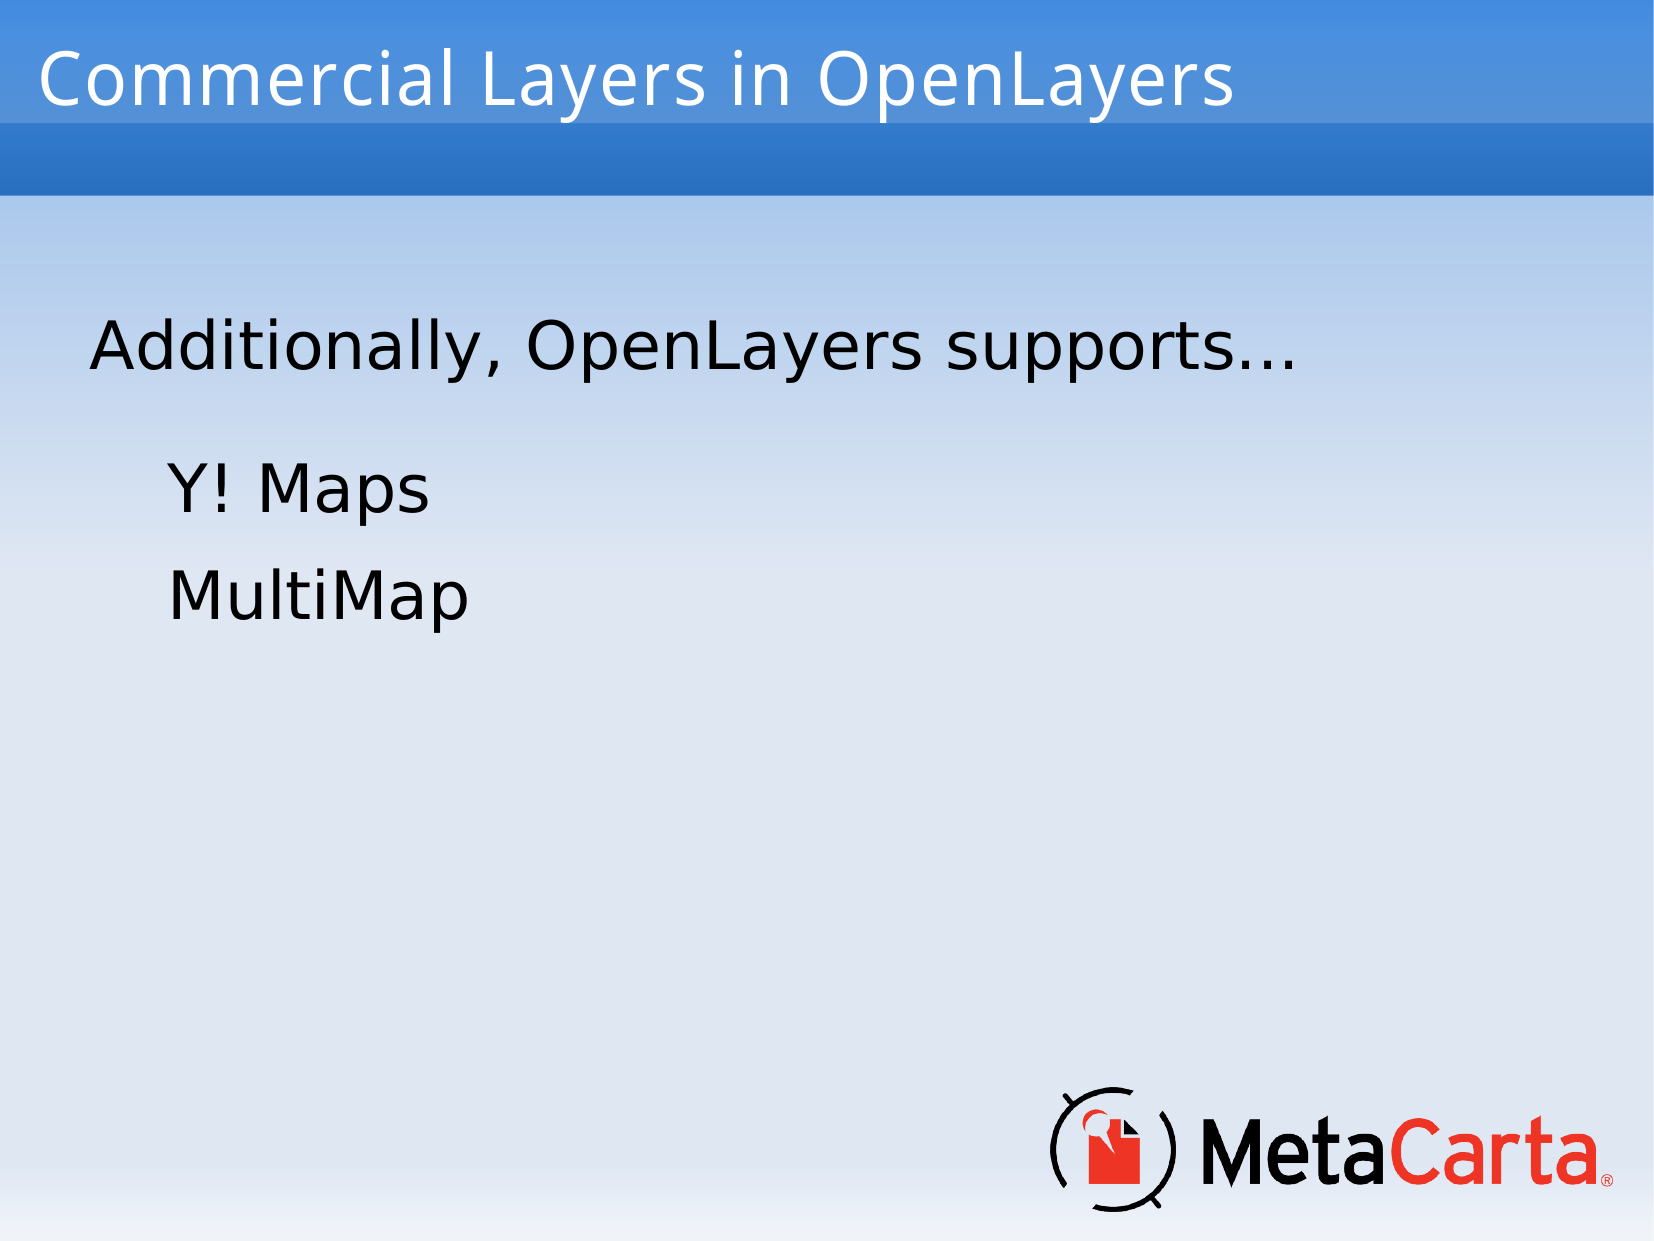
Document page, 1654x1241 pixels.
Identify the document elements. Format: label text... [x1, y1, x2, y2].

list Y! Maps MultiMap [150, 450, 1571, 1094]
picture [0, 0, 1654, 1241]
text_box Additionally, OpenLayers supports... [75, 300, 1576, 393]
title Commercial Layers in OpenLayers [37, 2, 1463, 151]
